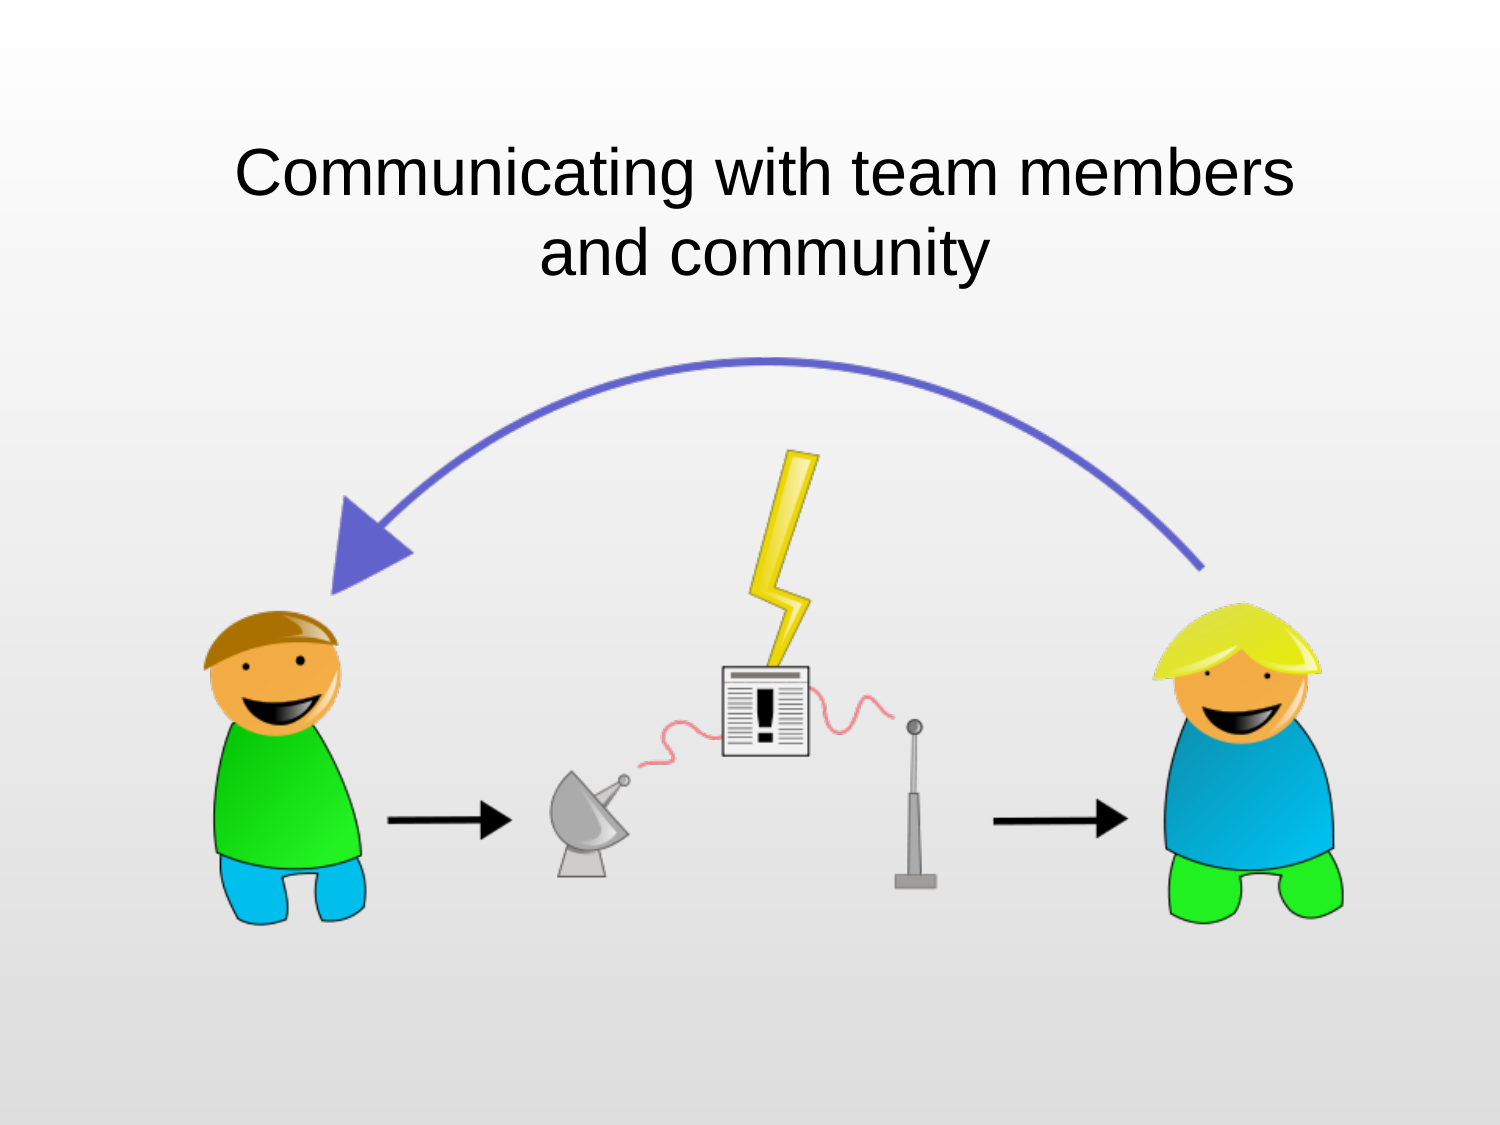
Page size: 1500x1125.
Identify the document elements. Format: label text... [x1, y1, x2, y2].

text_box Communicating with team members and community [219, 121, 1312, 297]
picture [184, 350, 1347, 937]
